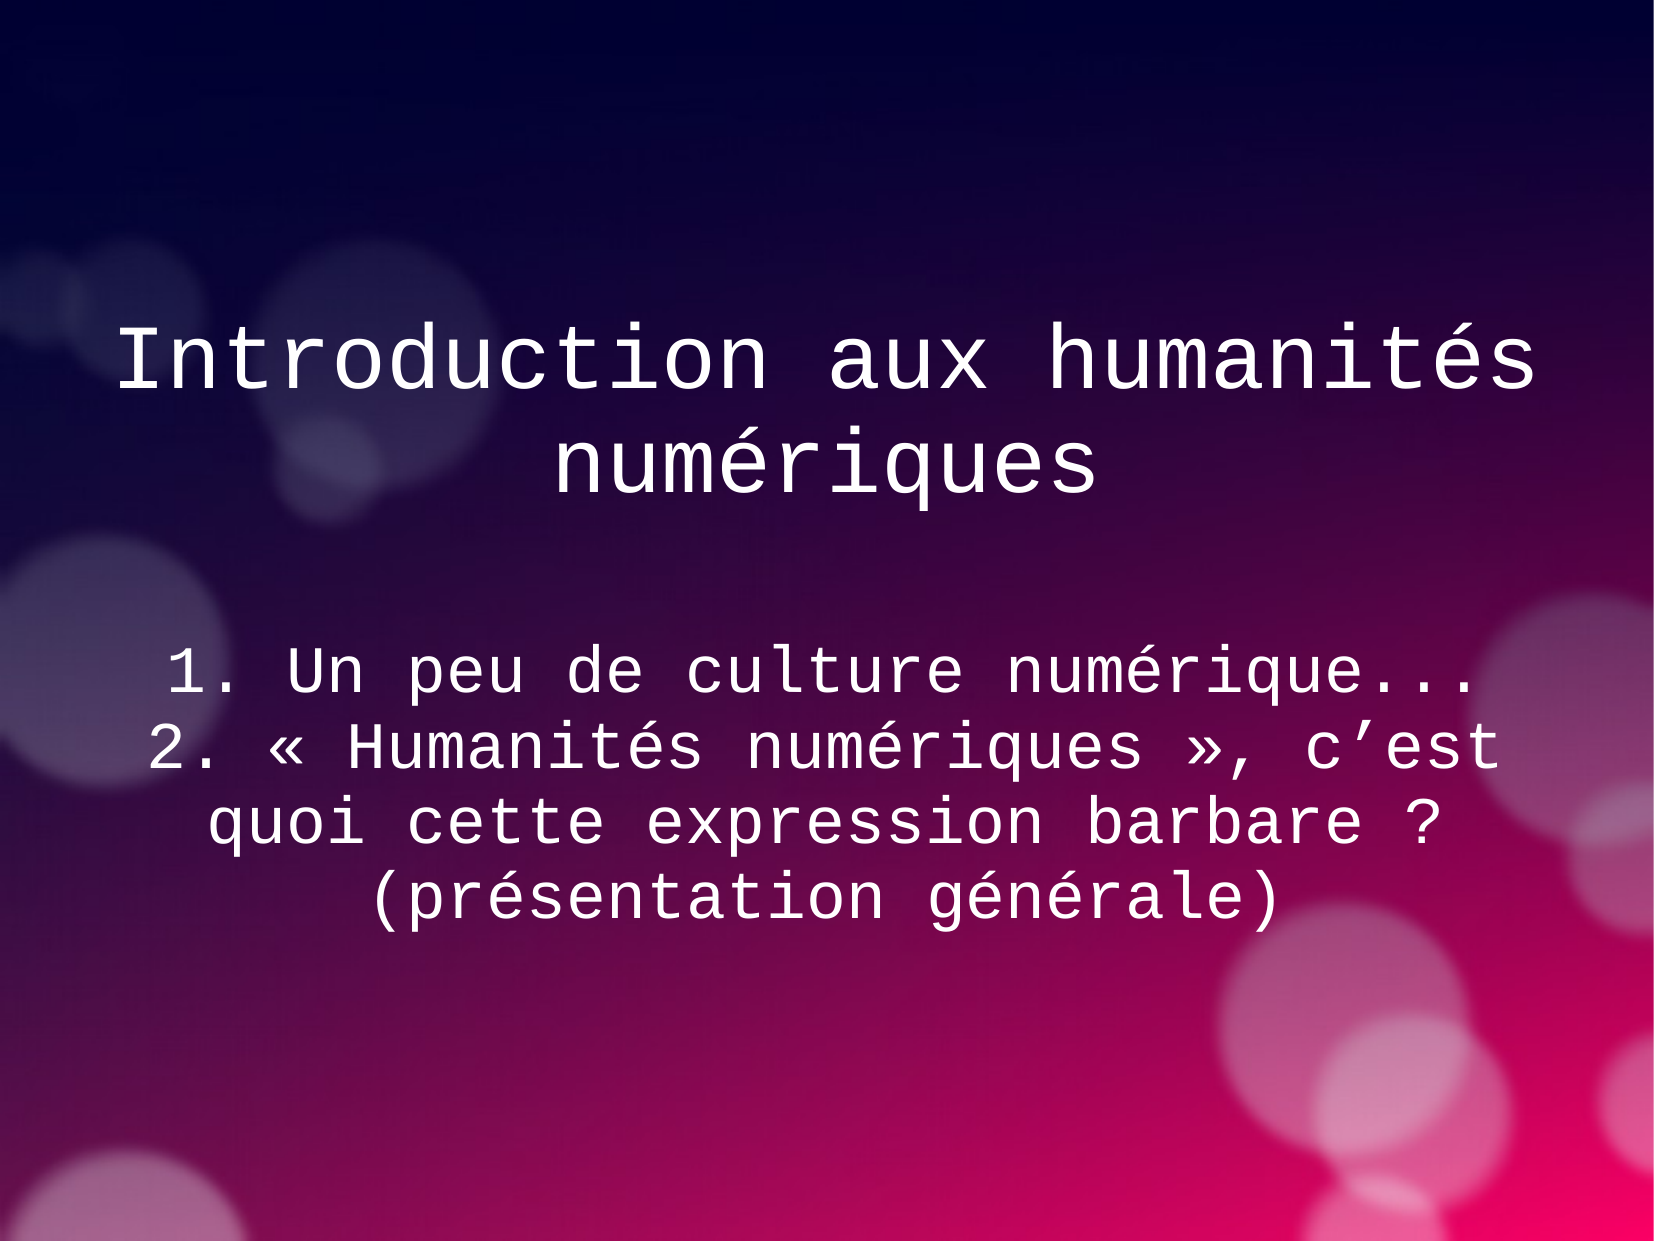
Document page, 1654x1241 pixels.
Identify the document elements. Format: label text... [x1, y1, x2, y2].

title Introduction aux humanités numériques [82, 199, 1571, 566]
subtitle 1. Un peu de culture numérique... 2. « Humanités numériques », c’est quoi cette expression barbare ? (présentation générale) [82, 566, 1571, 1010]
picture [0, 0, 1654, 1241]
